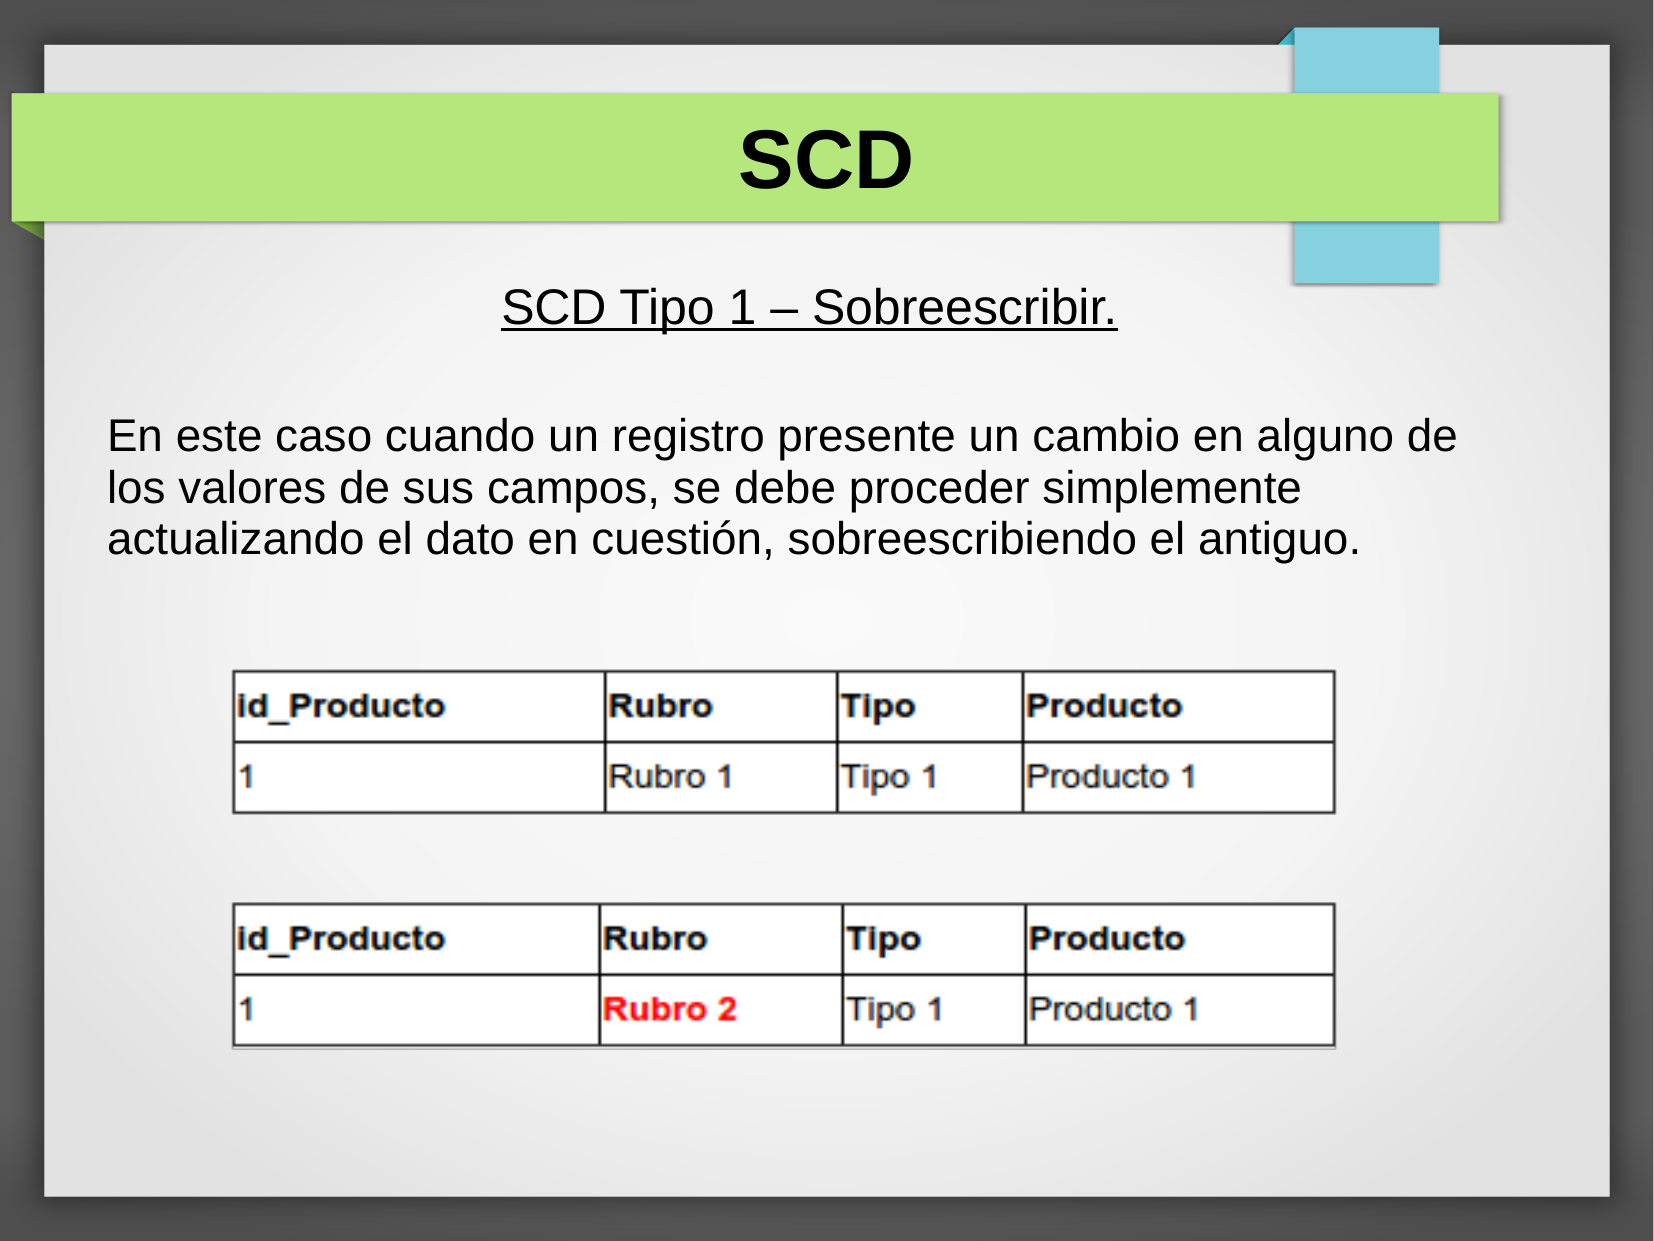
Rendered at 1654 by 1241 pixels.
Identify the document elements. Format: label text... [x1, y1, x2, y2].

title SCD [70, 106, 1583, 213]
picture [0, 0, 1654, 1241]
text_box SCD Tipo 1 – Sobreescribir. [486, 272, 1133, 344]
text_box En este caso cuando un registro presente un cambio en alguno de los valores de sus campos, se debe proceder simplemente actualizando el dato en cuestión, sobreescribiendo el antiguo. [92, 402, 1539, 572]
